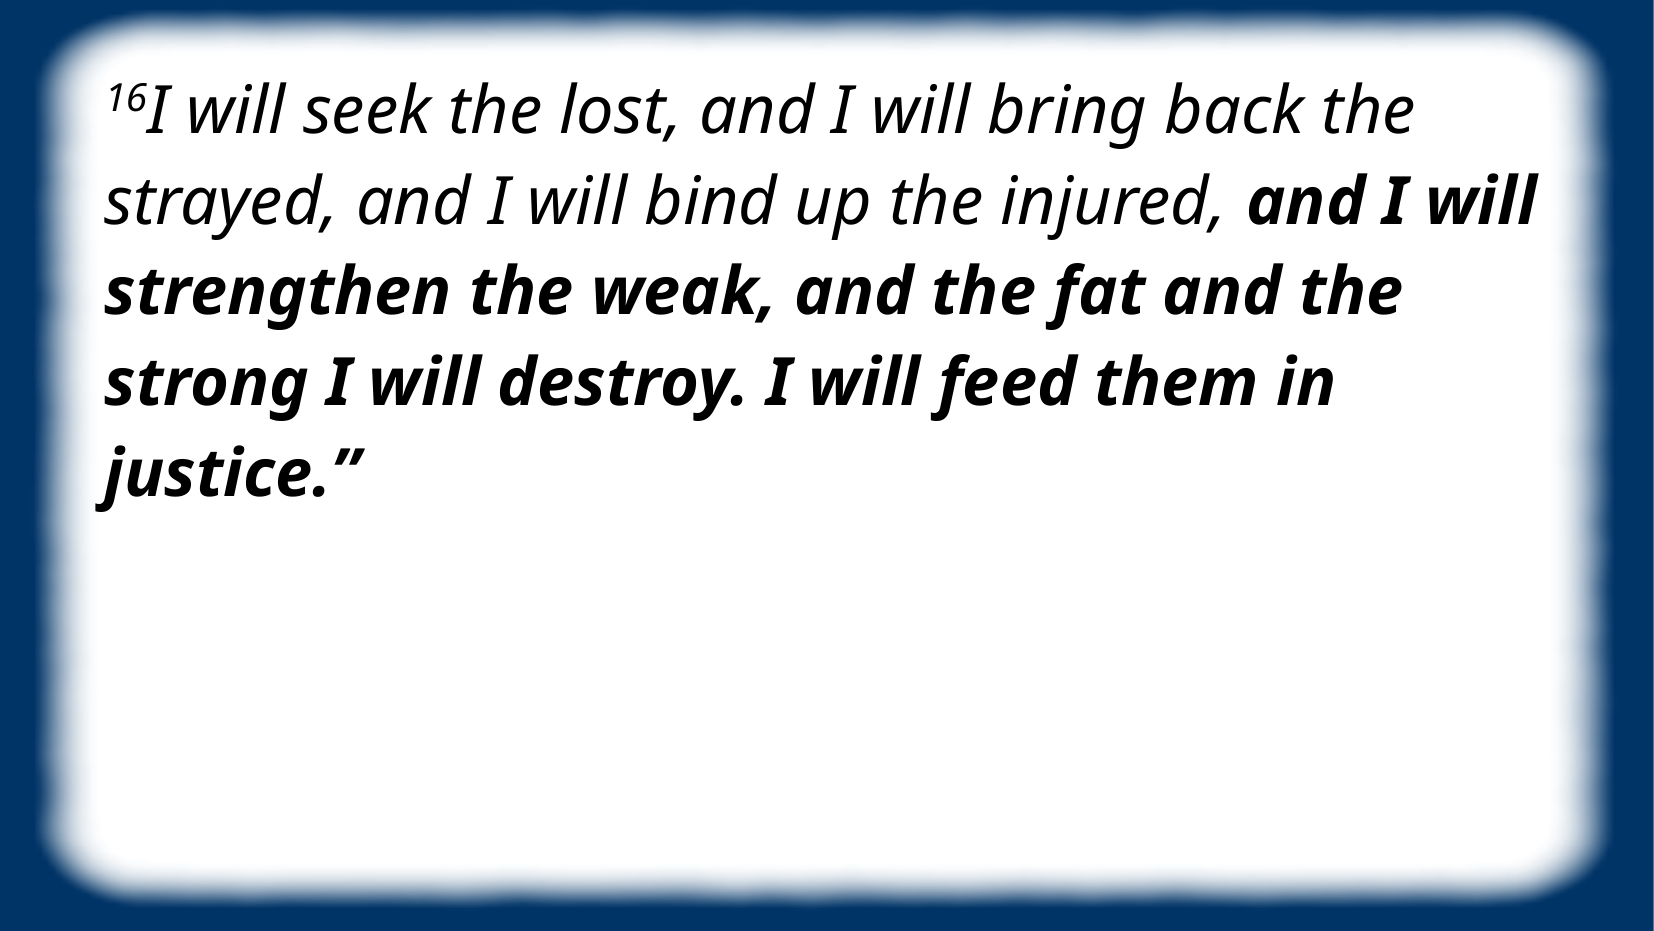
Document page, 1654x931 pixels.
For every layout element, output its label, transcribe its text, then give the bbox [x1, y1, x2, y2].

picture [0, 0, 1654, 931]
text_box 16I will seek the lost, and I will bring back the strayed, and I will bind up the injured, and I will strengthen the weak, and the fat and the strong I will destroy. I will feed them in justice.” [90, 54, 1576, 460]
